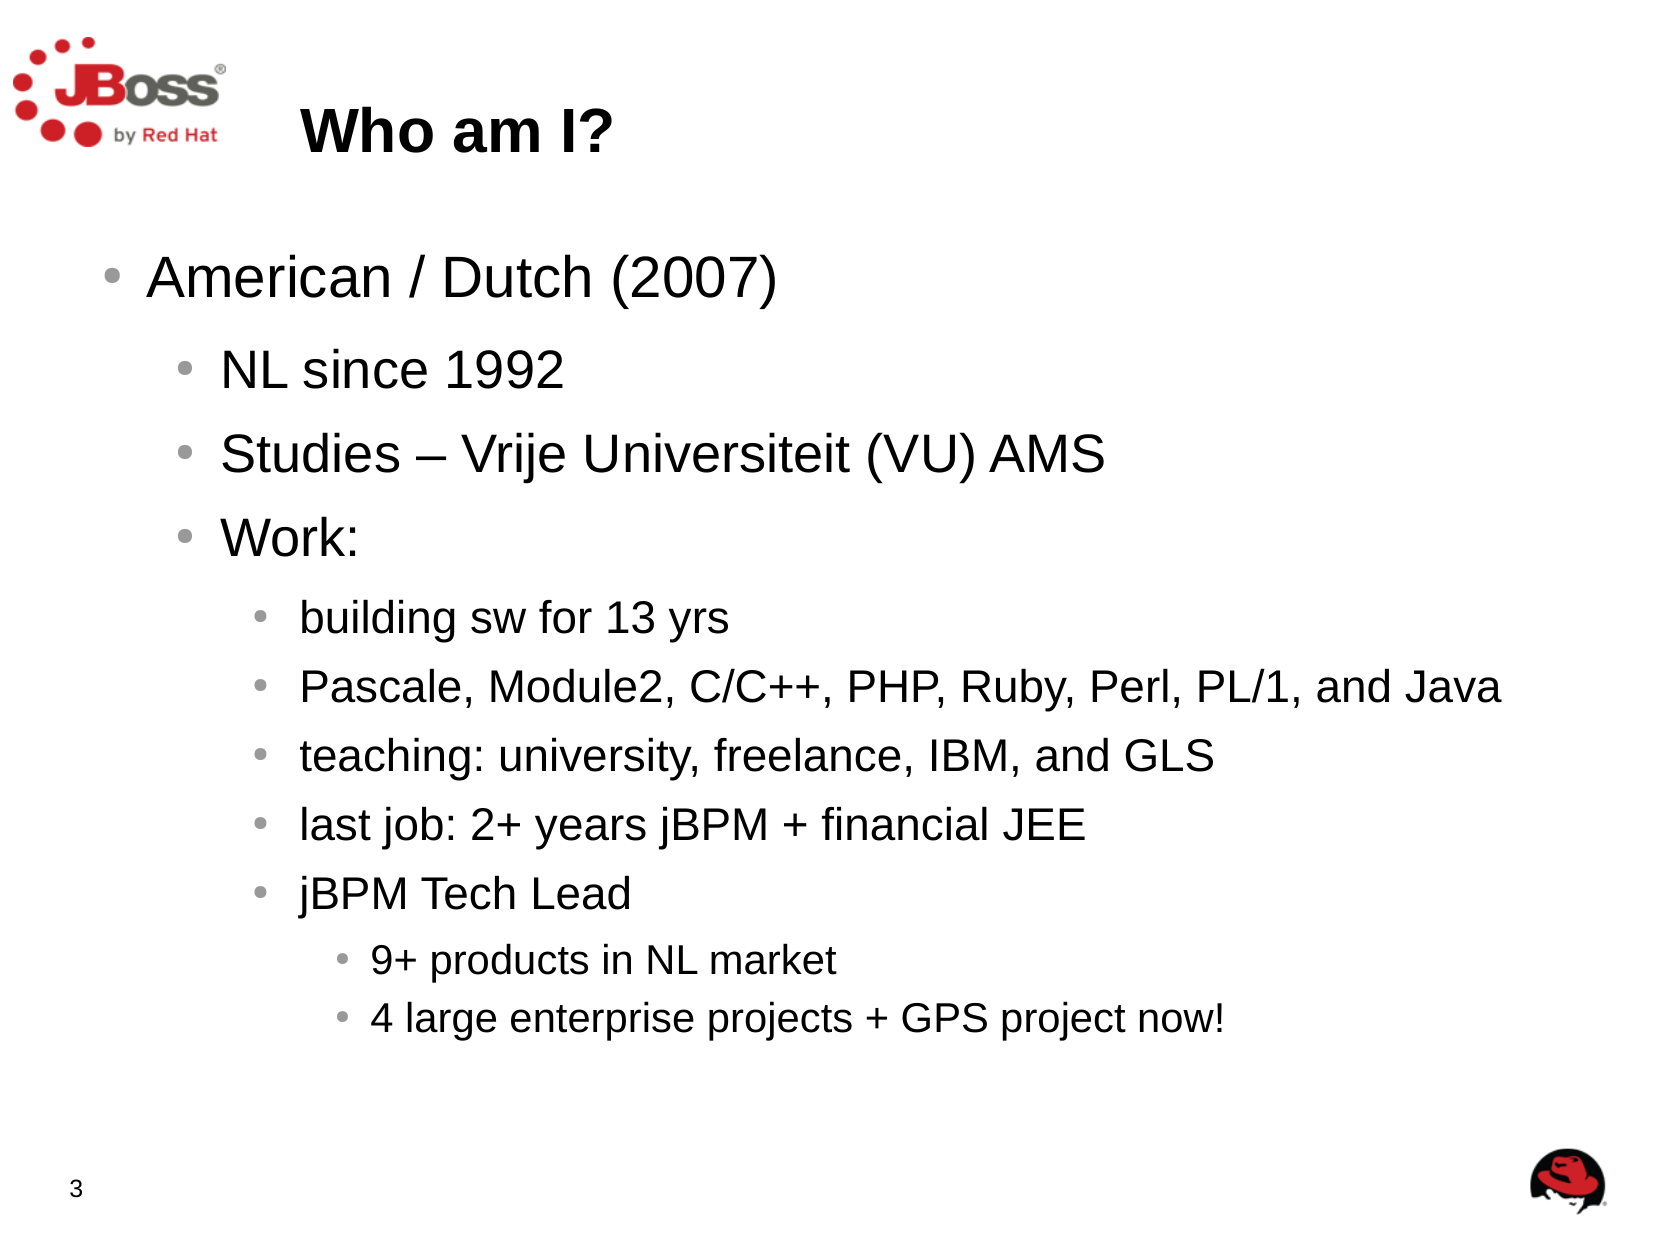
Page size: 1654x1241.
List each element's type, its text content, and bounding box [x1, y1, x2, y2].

picture [13, 37, 226, 147]
title Who am I? [300, 45, 1571, 218]
picture [1529, 1146, 1613, 1224]
list American / Dutch (2007) NL since 1992 Studies – Vrije Universiteit (VU) AMS Work: building sw for 13 yrs Pascale, Module2, C/C++, PHP, Ruby, Perl, PL/1, and Java teaching: university, freelance, IBM, and GLS last job: 2+ years jBPM + financial JEE jBPM Tech Lead 9+ products in NL market 4 large enterprise projects + GPS project now! [86, 244, 1576, 1042]
